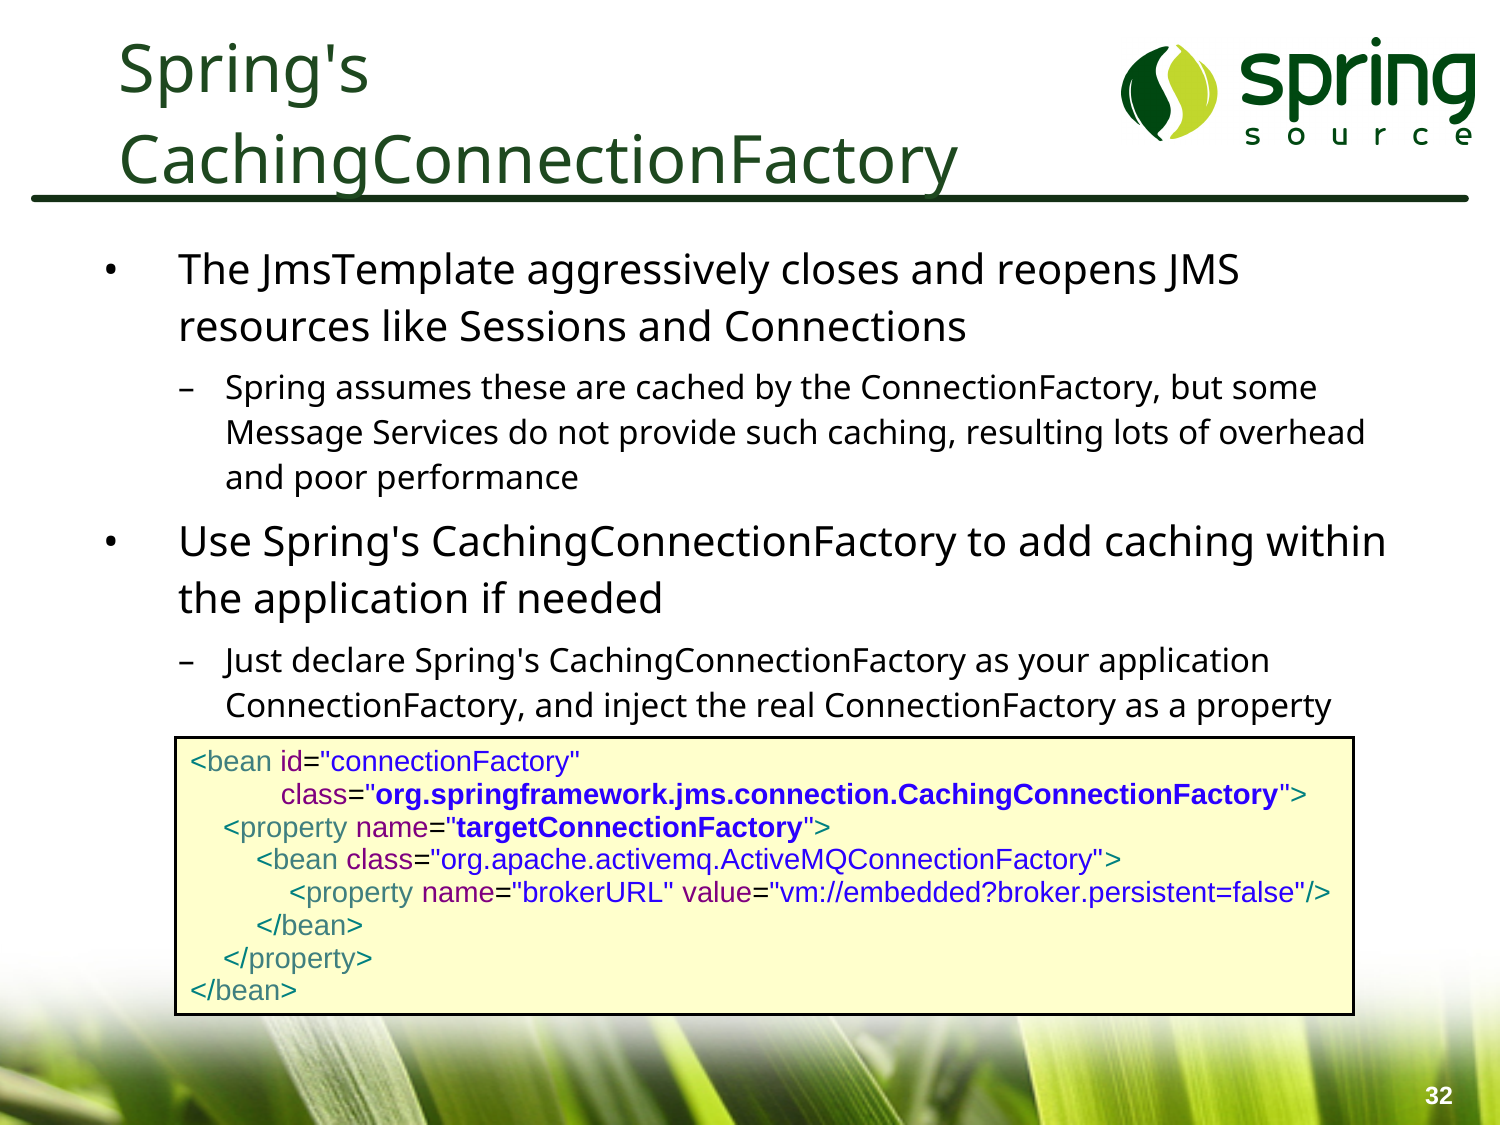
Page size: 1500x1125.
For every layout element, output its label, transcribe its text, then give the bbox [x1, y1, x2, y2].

picture [0, 944, 1500, 1125]
list The JmsTemplate aggressively closes and reopens JMS resources like Sessions and Connections Spring assumes these are cached by the ConnectionFactory, but some Message Services do not provide such caching, resulting lots of overhead and poor performance Use Spring's CachingConnectionFactory to add caching within the application if needed Just declare Spring's CachingConnectionFactory as your application ConnectionFactory, and inject the real ConnectionFactory as a property [103, 239, 1394, 968]
text_box <bean id="connectionFactory" class="org.springframework.jms.connection.CachingConnectionFactory"> <property name="targetConnectionFactory"> <bean class="org.apache.activemq.ActiveMQConnectionFactory"> <property name="brokerURL" value="vm://embedded?broker.persistent=false"/> </bean> </property> </bean> [175, 737, 1354, 1015]
picture [1137, 37, 1475, 145]
title Spring's CachingConnectionFactory [104, 14, 1137, 192]
